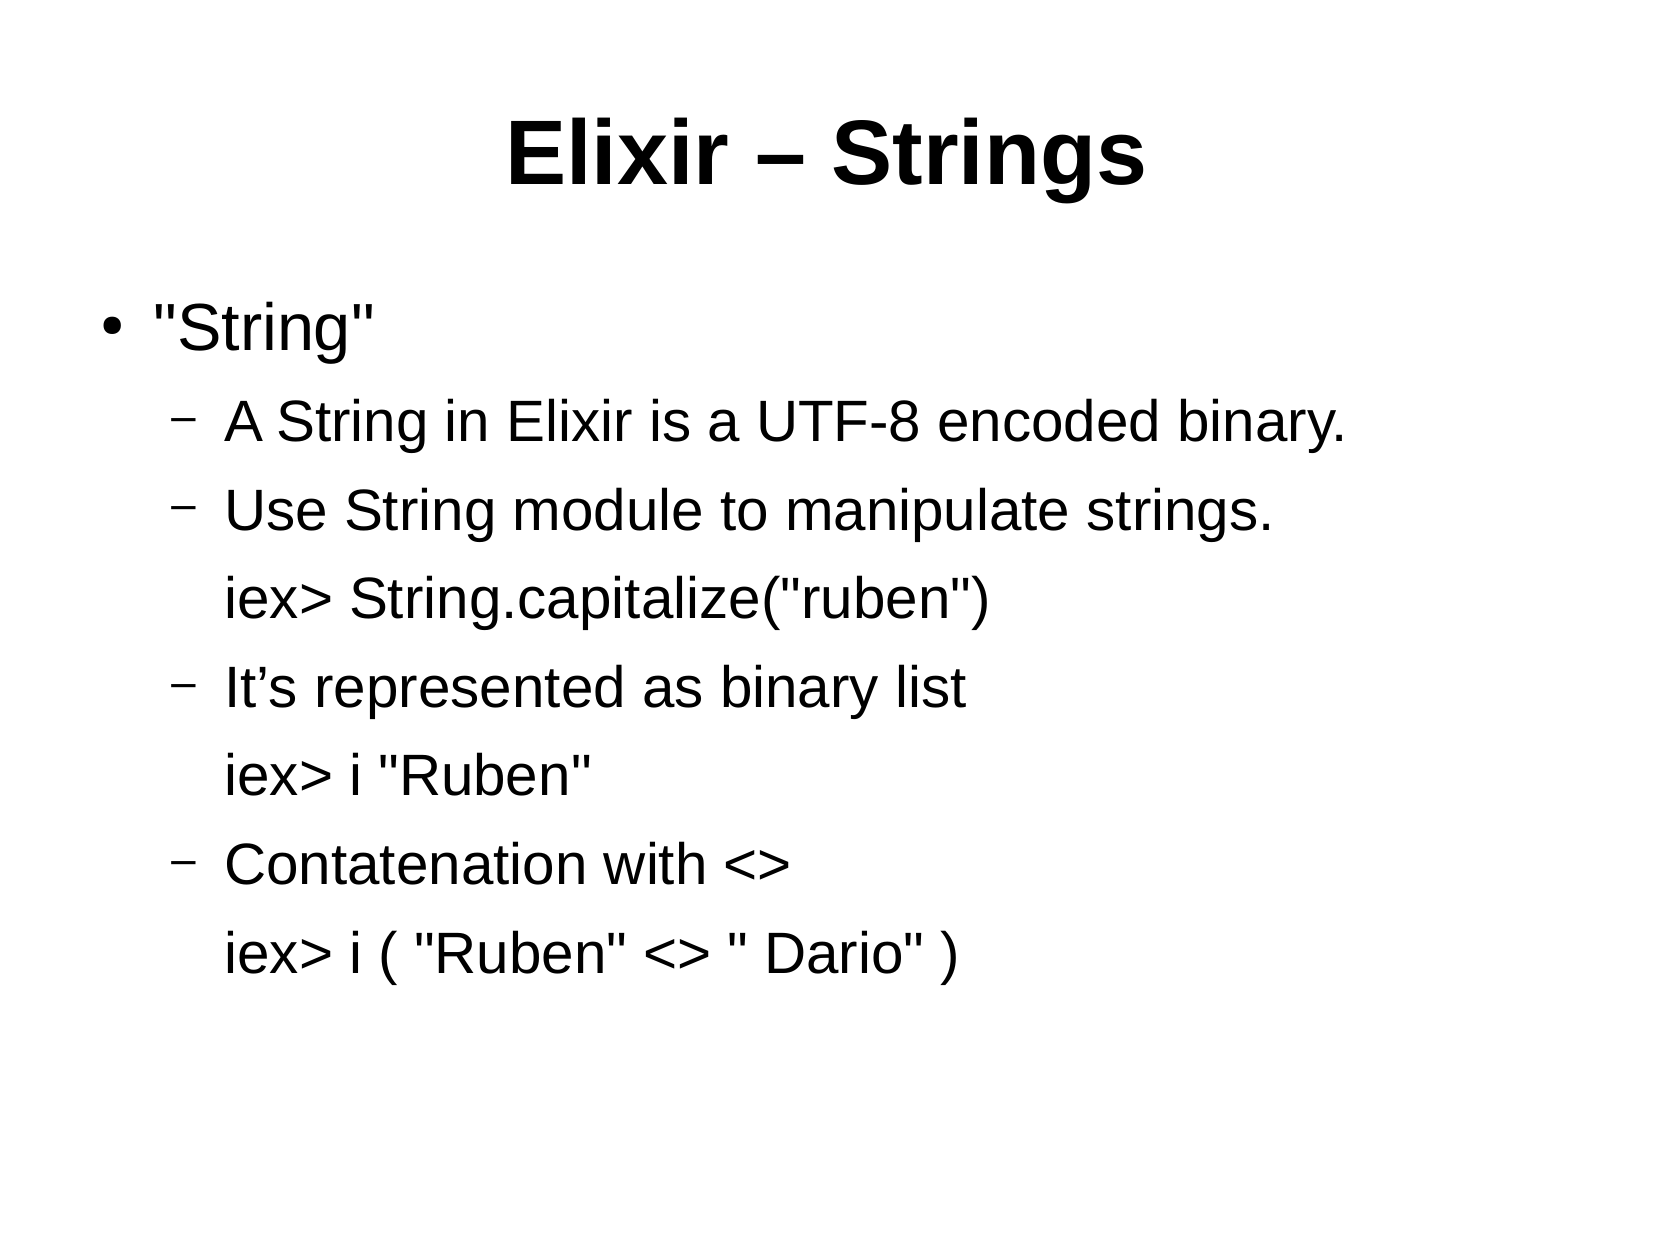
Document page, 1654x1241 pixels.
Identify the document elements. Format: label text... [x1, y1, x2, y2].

title Elixir – Strings [82, 49, 1571, 257]
list "String" A String in Elixir is a UTF-8 encoded binary. Use String module to manipulate strings. iex> String.capitalize("ruben") It’s represented as binary list iex> i "Ruben" Contatenation with <> iex> i ( "Ruben" <> " Dario" ) [82, 290, 1571, 1010]
